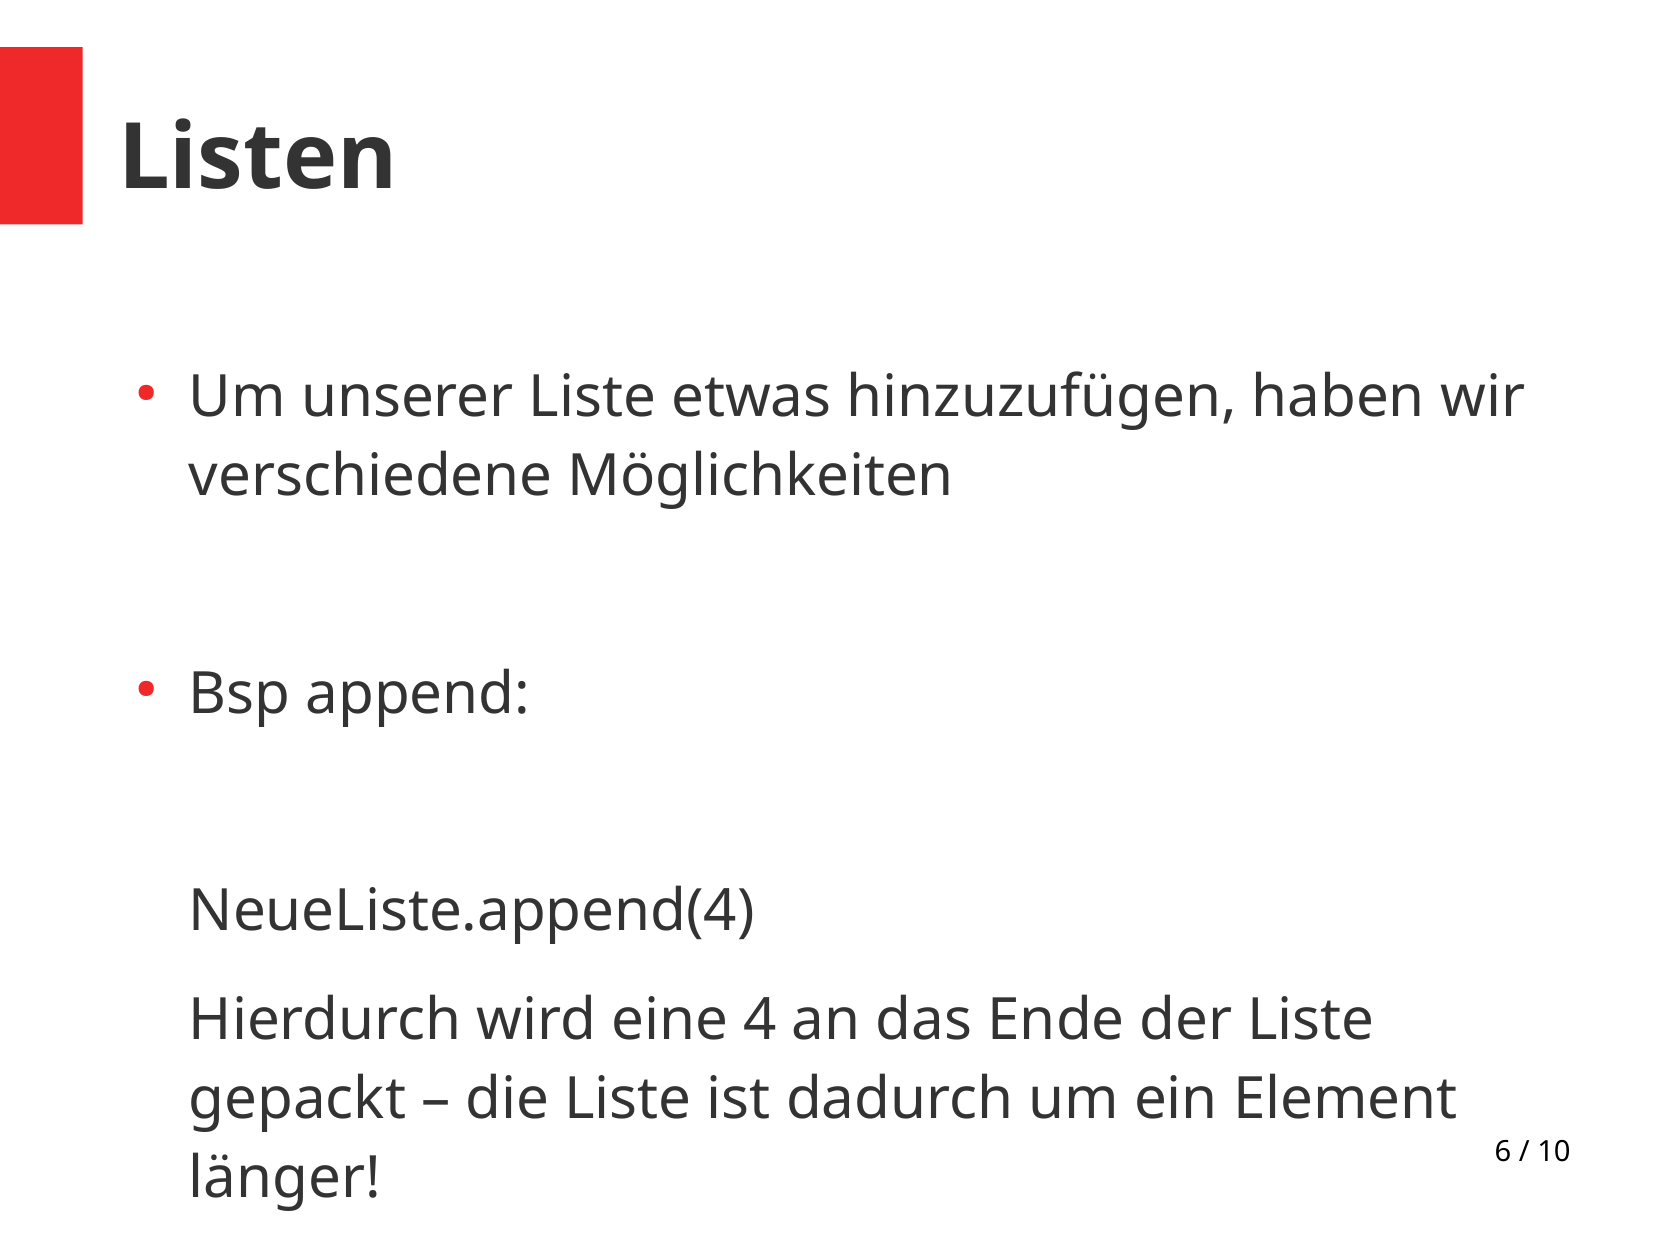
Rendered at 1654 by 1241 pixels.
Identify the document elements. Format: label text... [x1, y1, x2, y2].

title Listen [118, 49, 1571, 257]
list Um unserer Liste etwas hinzuzufügen, haben wir verschiedene Möglichkeiten Bsp append: NeueListe.append(4) Hierdurch wird eine 4 an das Ende der Liste gepackt – die Liste ist dadurch um ein Element länger! [118, 354, 1536, 1074]
